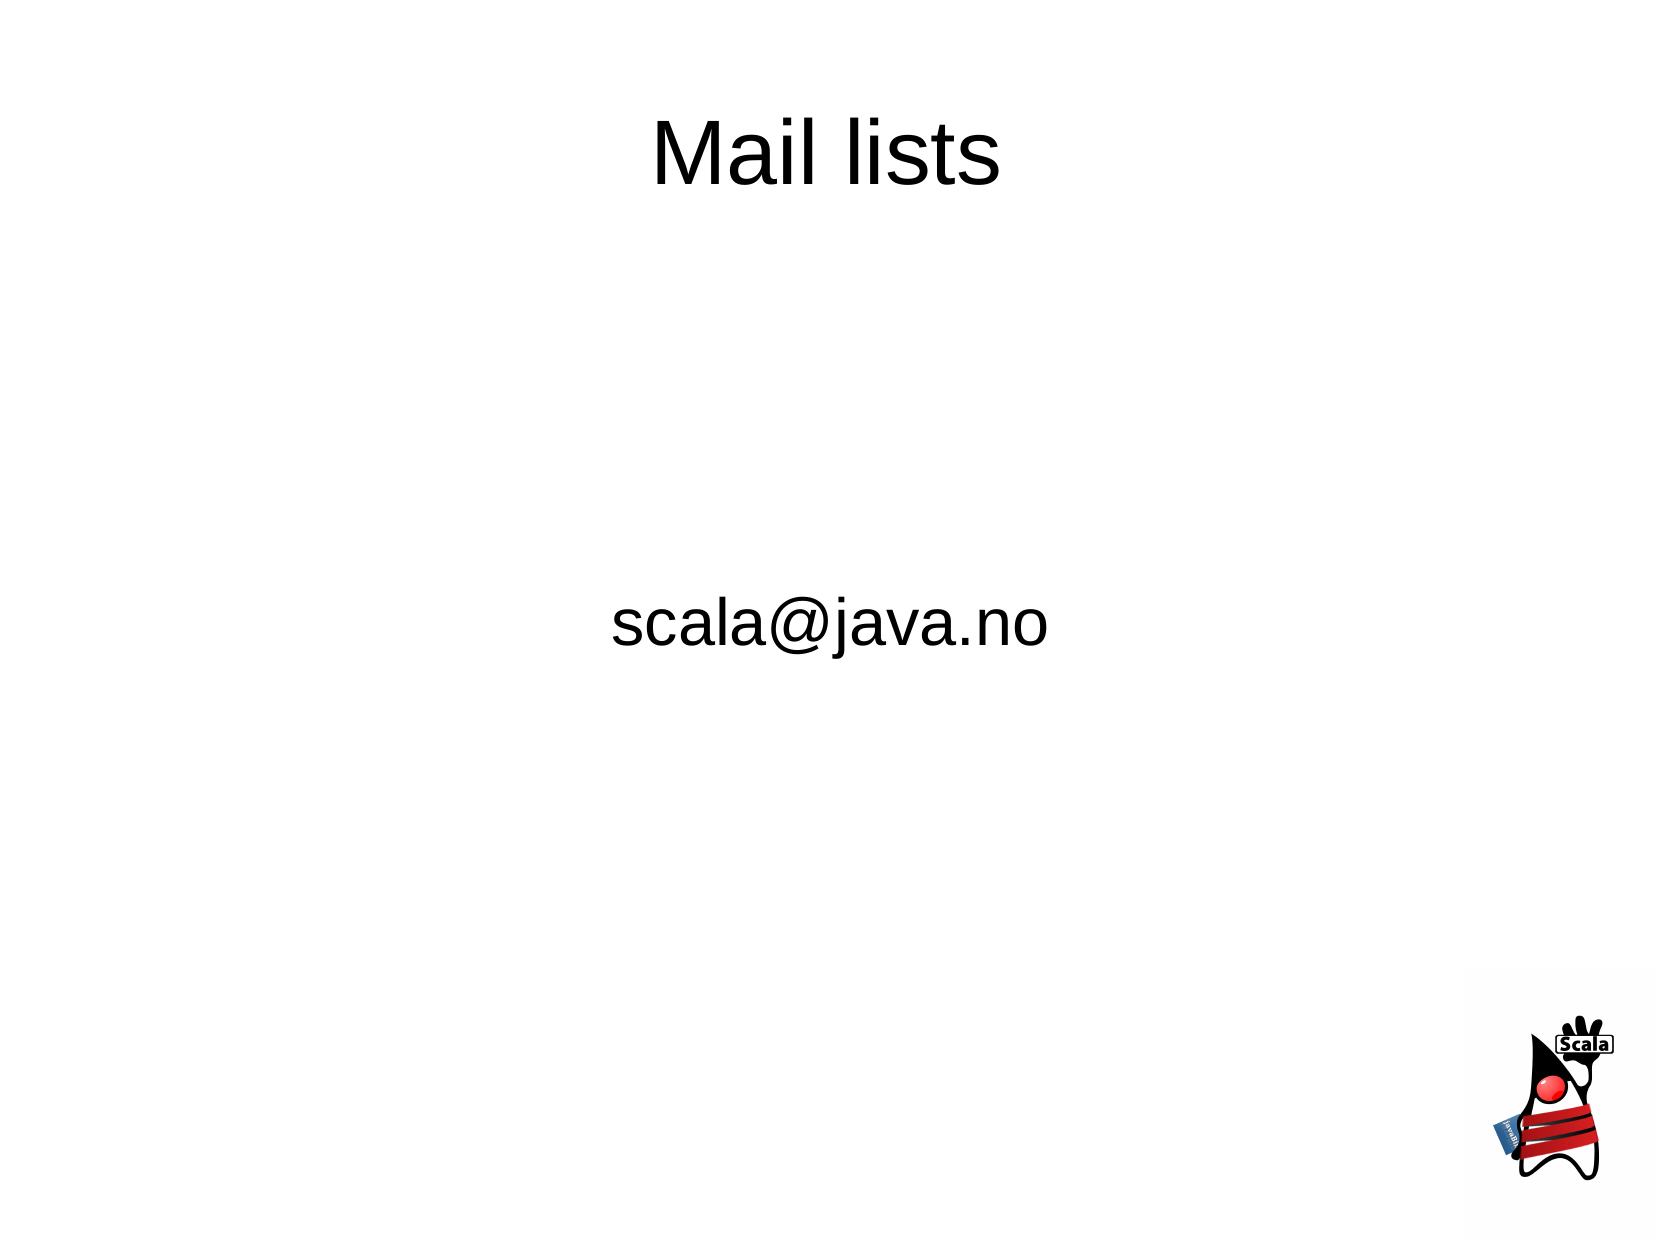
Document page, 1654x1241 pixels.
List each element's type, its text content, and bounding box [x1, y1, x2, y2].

picture [1462, 969, 1654, 1241]
text_box scala@java.no [596, 584, 1065, 660]
title Mail lists [82, 49, 1571, 257]
